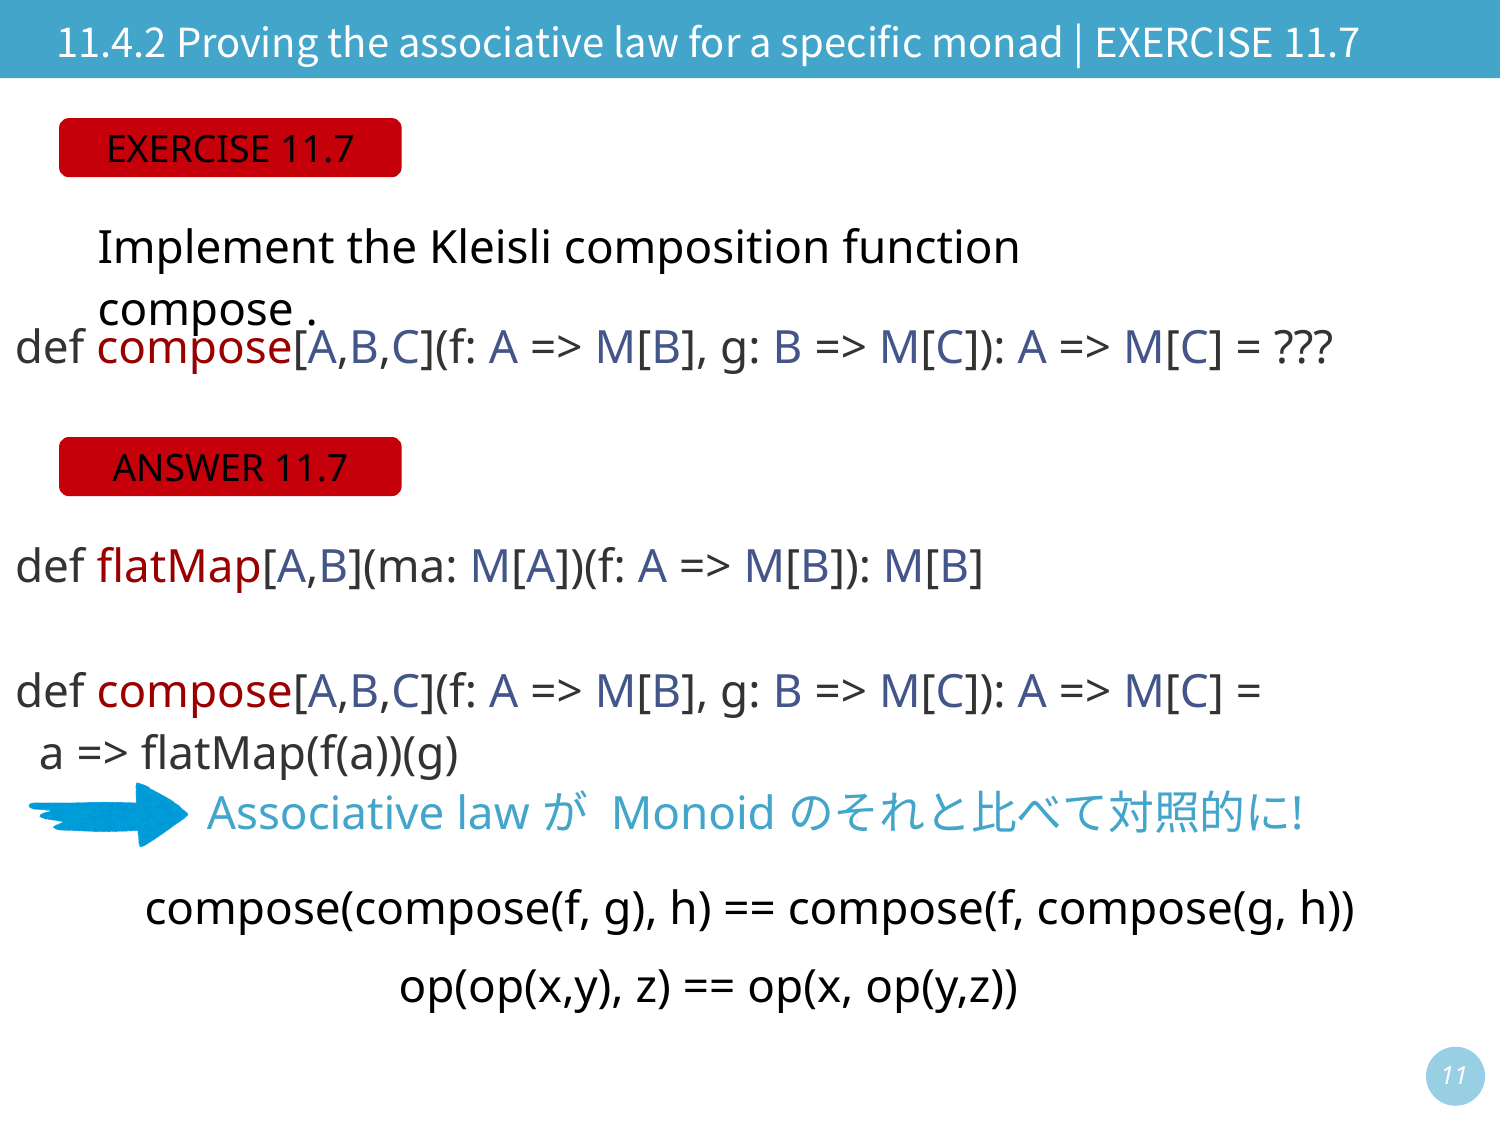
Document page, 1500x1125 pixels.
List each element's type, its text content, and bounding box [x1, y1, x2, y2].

text_box def flatMap[A,B](ma: M[A])(f: A => M[B]): M[B] def compose[A,B,C](f: A => M[B], g: B => M[C]): A => M[C] = a => flatMap(f(a))(g) [0, 525, 1500, 776]
text_box compose(compose(f, g), h) == compose(f, compose(g, h)) [129, 868, 1418, 951]
text_box Associative law が Monoid のそれと比べて対照的に! [192, 775, 1418, 846]
picture [23, 773, 193, 857]
slide_number <number> [1424, 1046, 1484, 1107]
text_box EXERCISE 11.7 [59, 118, 402, 178]
text_box op(op(x,y), z) == op(x, op(y,z)) [383, 946, 1164, 1022]
text_box ANSWER 11.7 [59, 437, 402, 497]
text_box Implement the Kleisli composition function compose . [82, 206, 1087, 278]
title 11.4.2 Proving the associative law for a specific monad | EXERCISE 11.7 [41, 7, 1392, 76]
text_box def compose[A,B,C](f: A => M[B], g: B => M[C]): A => M[C] = ??? [0, 307, 1500, 390]
